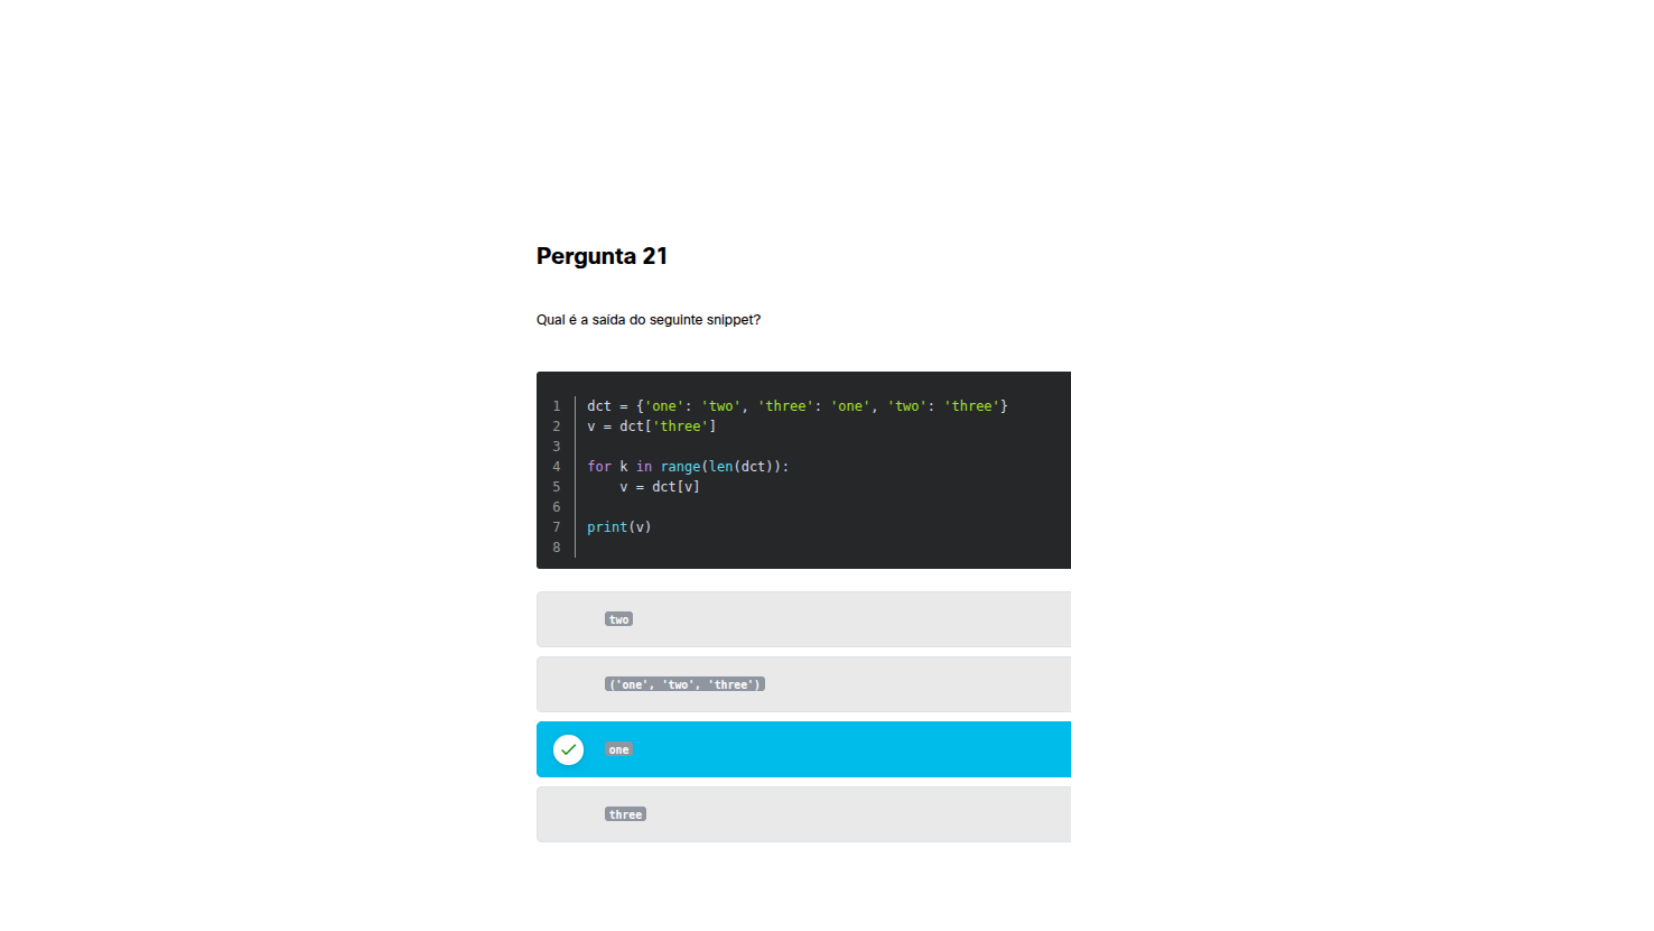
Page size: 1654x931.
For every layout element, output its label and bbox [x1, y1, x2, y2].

picture [554, 735, 583, 765]
picture [531, 236, 1071, 857]
picture [605, 742, 632, 755]
